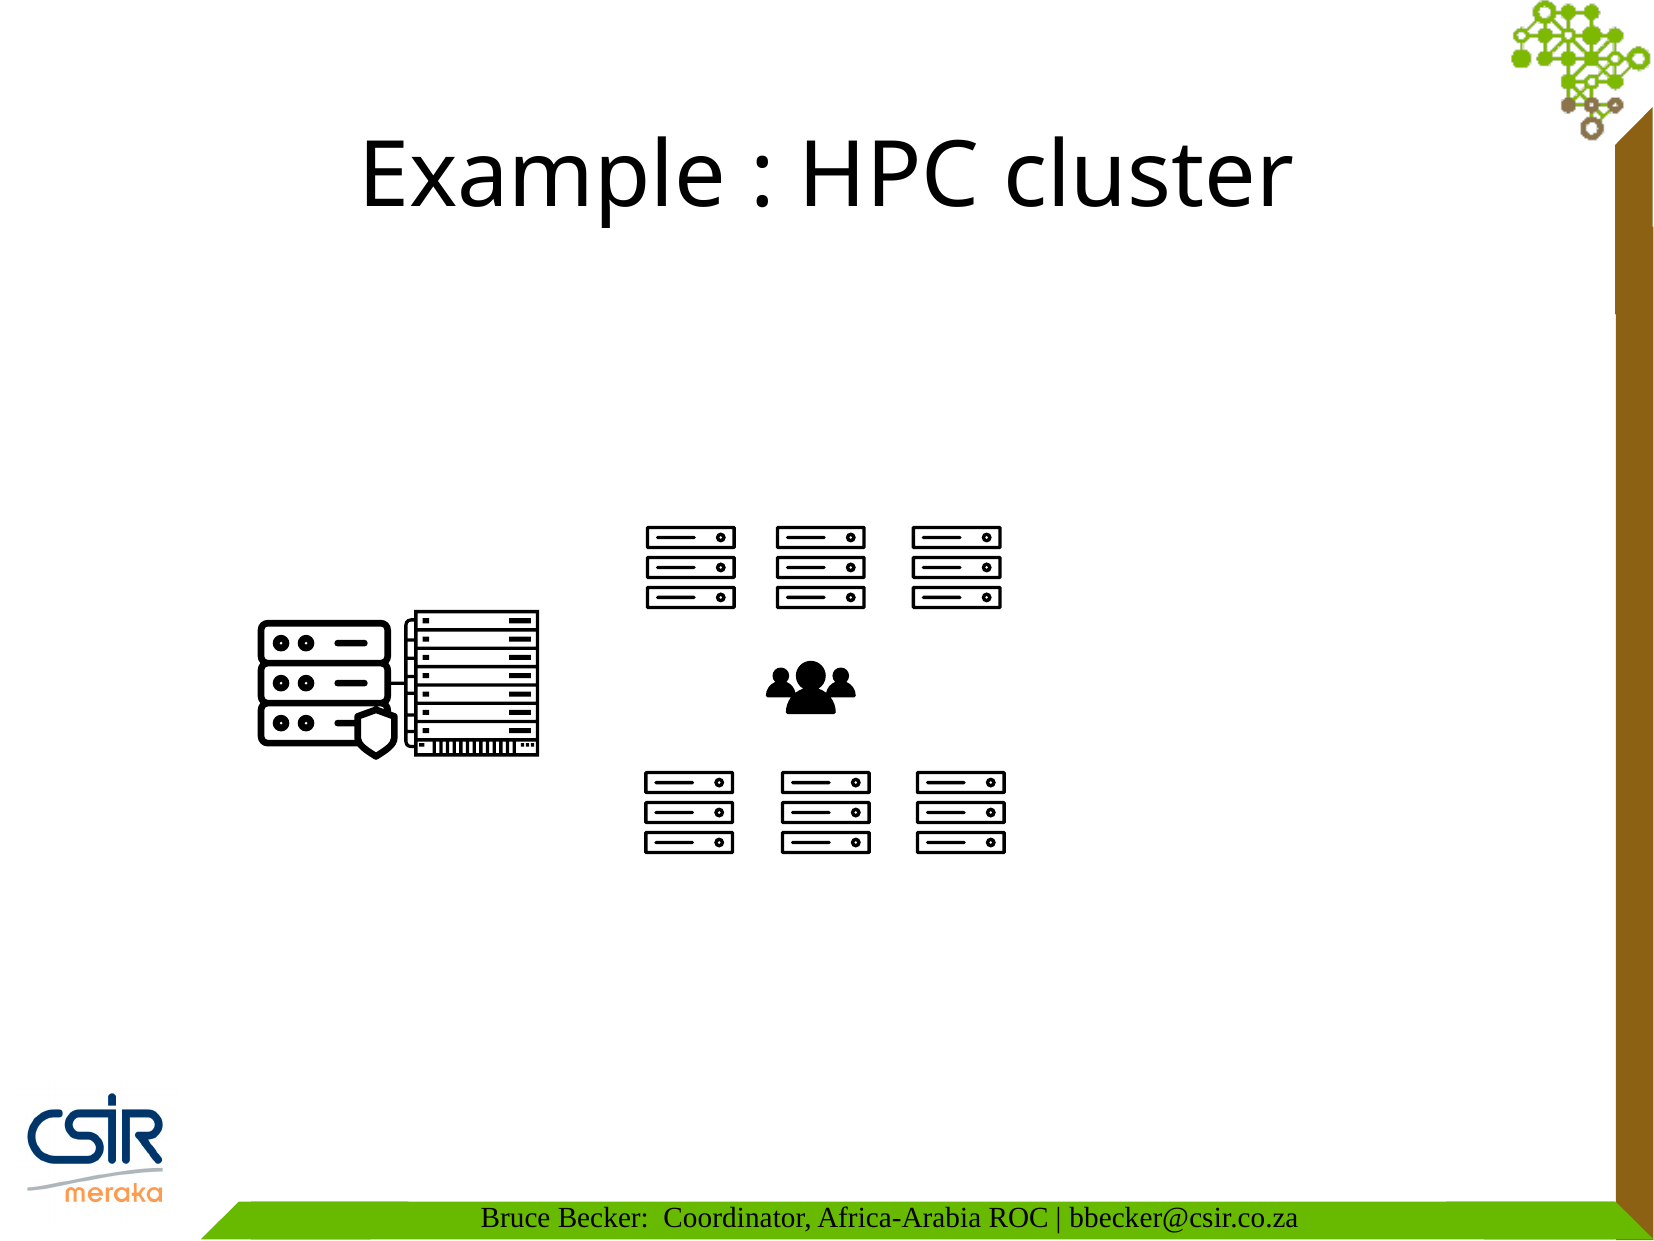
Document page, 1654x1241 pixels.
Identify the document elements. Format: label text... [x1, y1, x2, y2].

picture [915, 770, 1007, 856]
picture [910, 525, 1003, 610]
picture [643, 770, 736, 856]
picture [774, 525, 867, 610]
picture [1503, 0, 1654, 144]
picture [12, 1074, 178, 1225]
picture [780, 770, 872, 856]
title Example : HPC cluster [82, 67, 1571, 275]
picture [257, 609, 541, 795]
picture [765, 660, 857, 715]
picture [645, 525, 737, 610]
